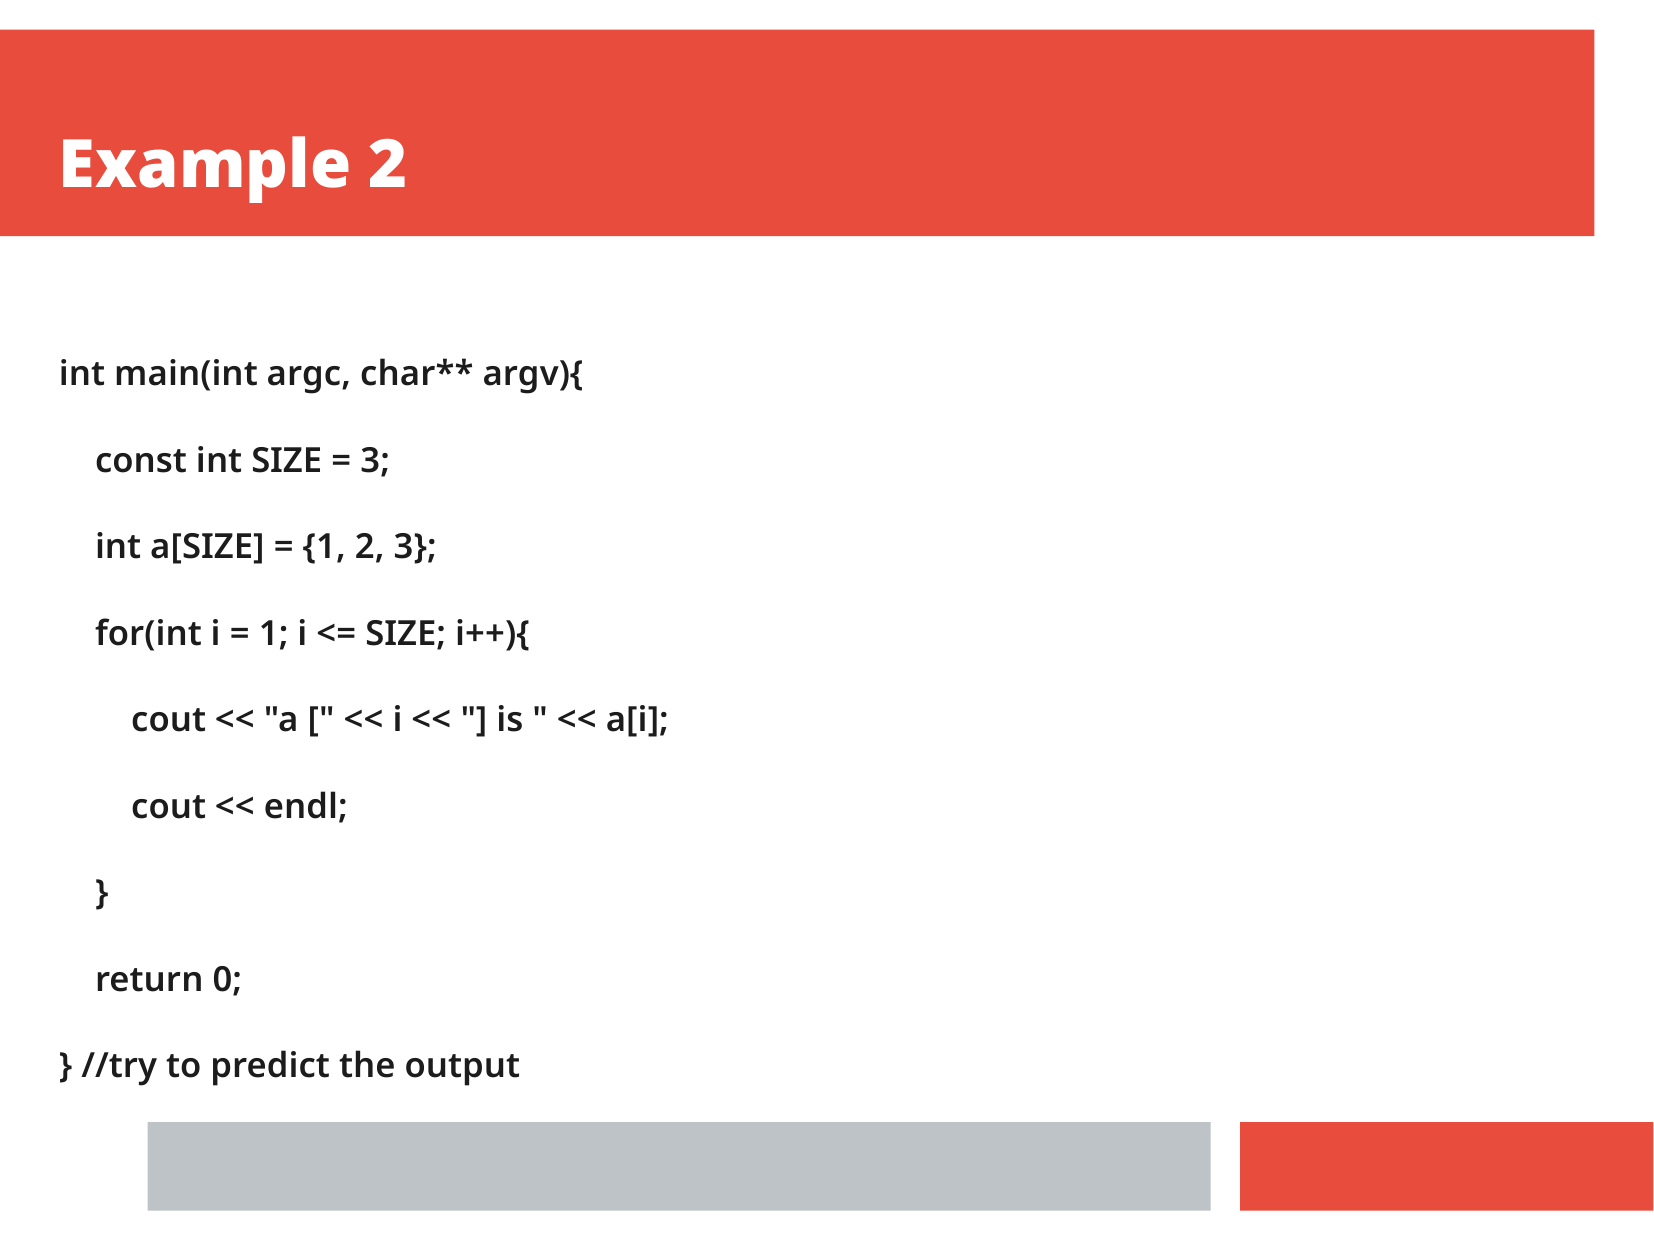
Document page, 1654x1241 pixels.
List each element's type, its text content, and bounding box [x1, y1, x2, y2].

title Example 2 [59, 59, 1595, 207]
list int main(int argc, char** argv){ const int SIZE = 3; int a[SIZE] = {1, 2, 3}; for(int i = 1; i <= SIZE; i++){ cout << "a [" << i << "] is " << a[i]; cout << endl; } return 0; } //try to predict the output [59, 324, 1565, 1093]
